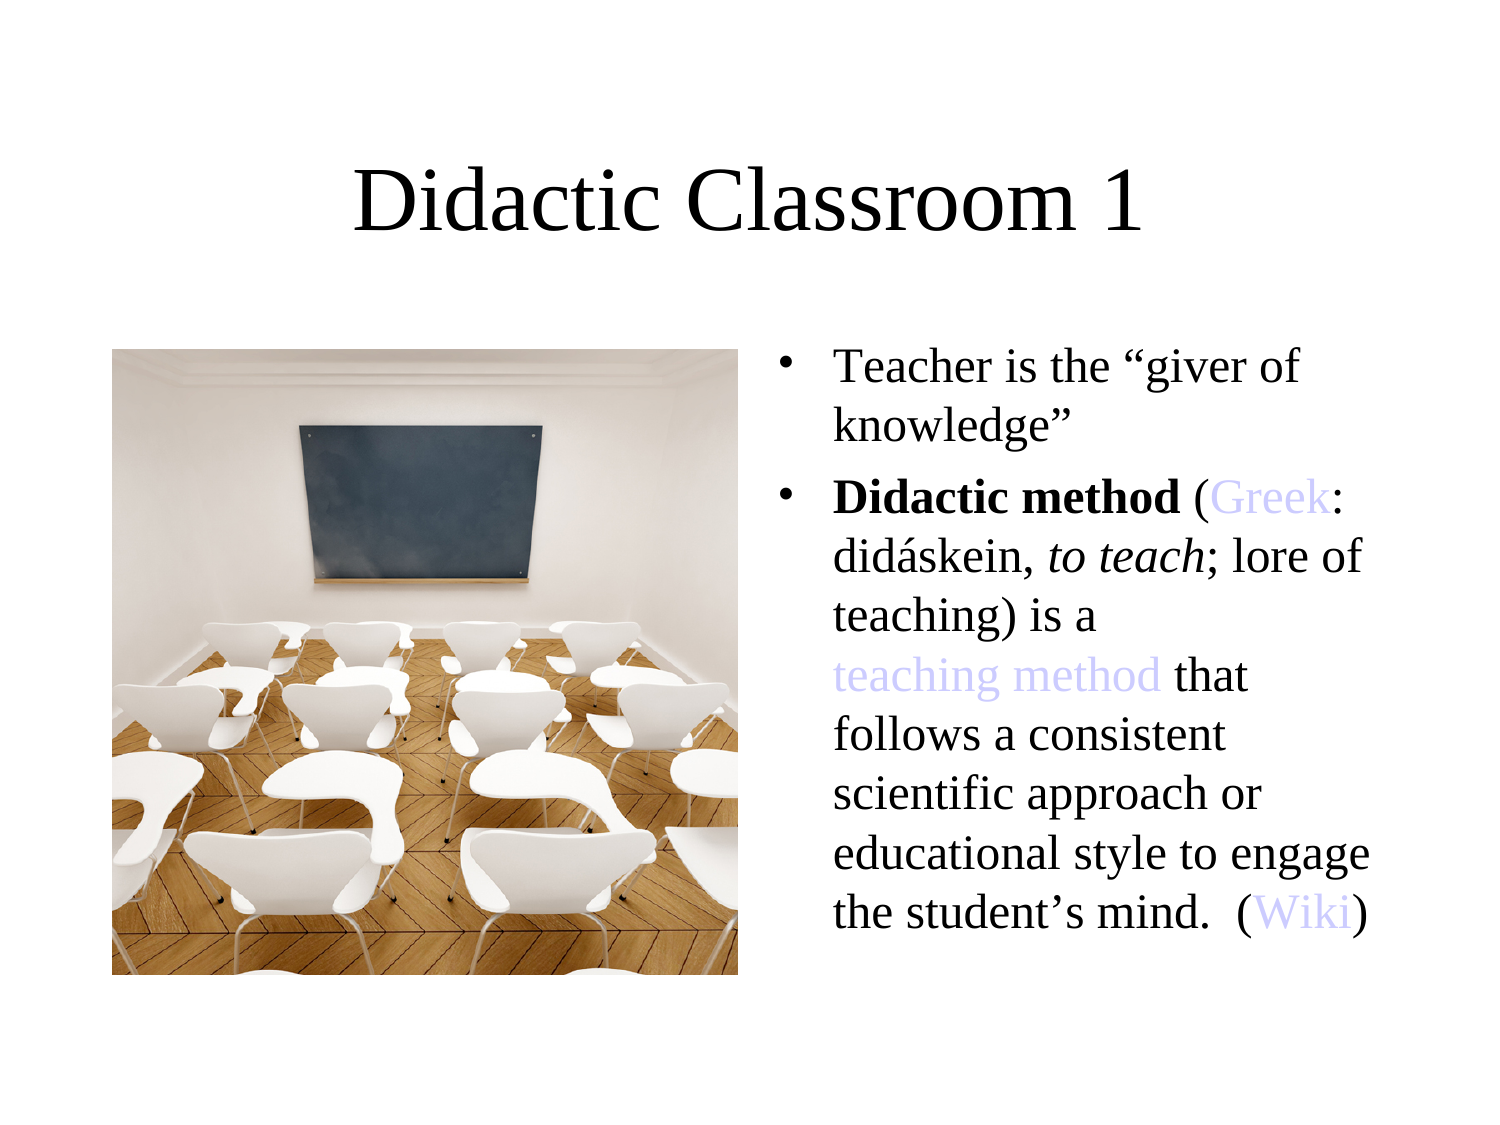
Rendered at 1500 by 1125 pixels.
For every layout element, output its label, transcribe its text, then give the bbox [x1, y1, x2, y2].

list Teacher is the “giver of knowledge” Didactic method (Greek: didáskein, to teach; lore of teaching) is a teaching method that follows a consistent scientific approach or educational style to engage the student’s mind. (Wiki) [762, 324, 1388, 1000]
picture [112, 349, 738, 976]
title Didactic Classroom 1 [112, 99, 1388, 288]
